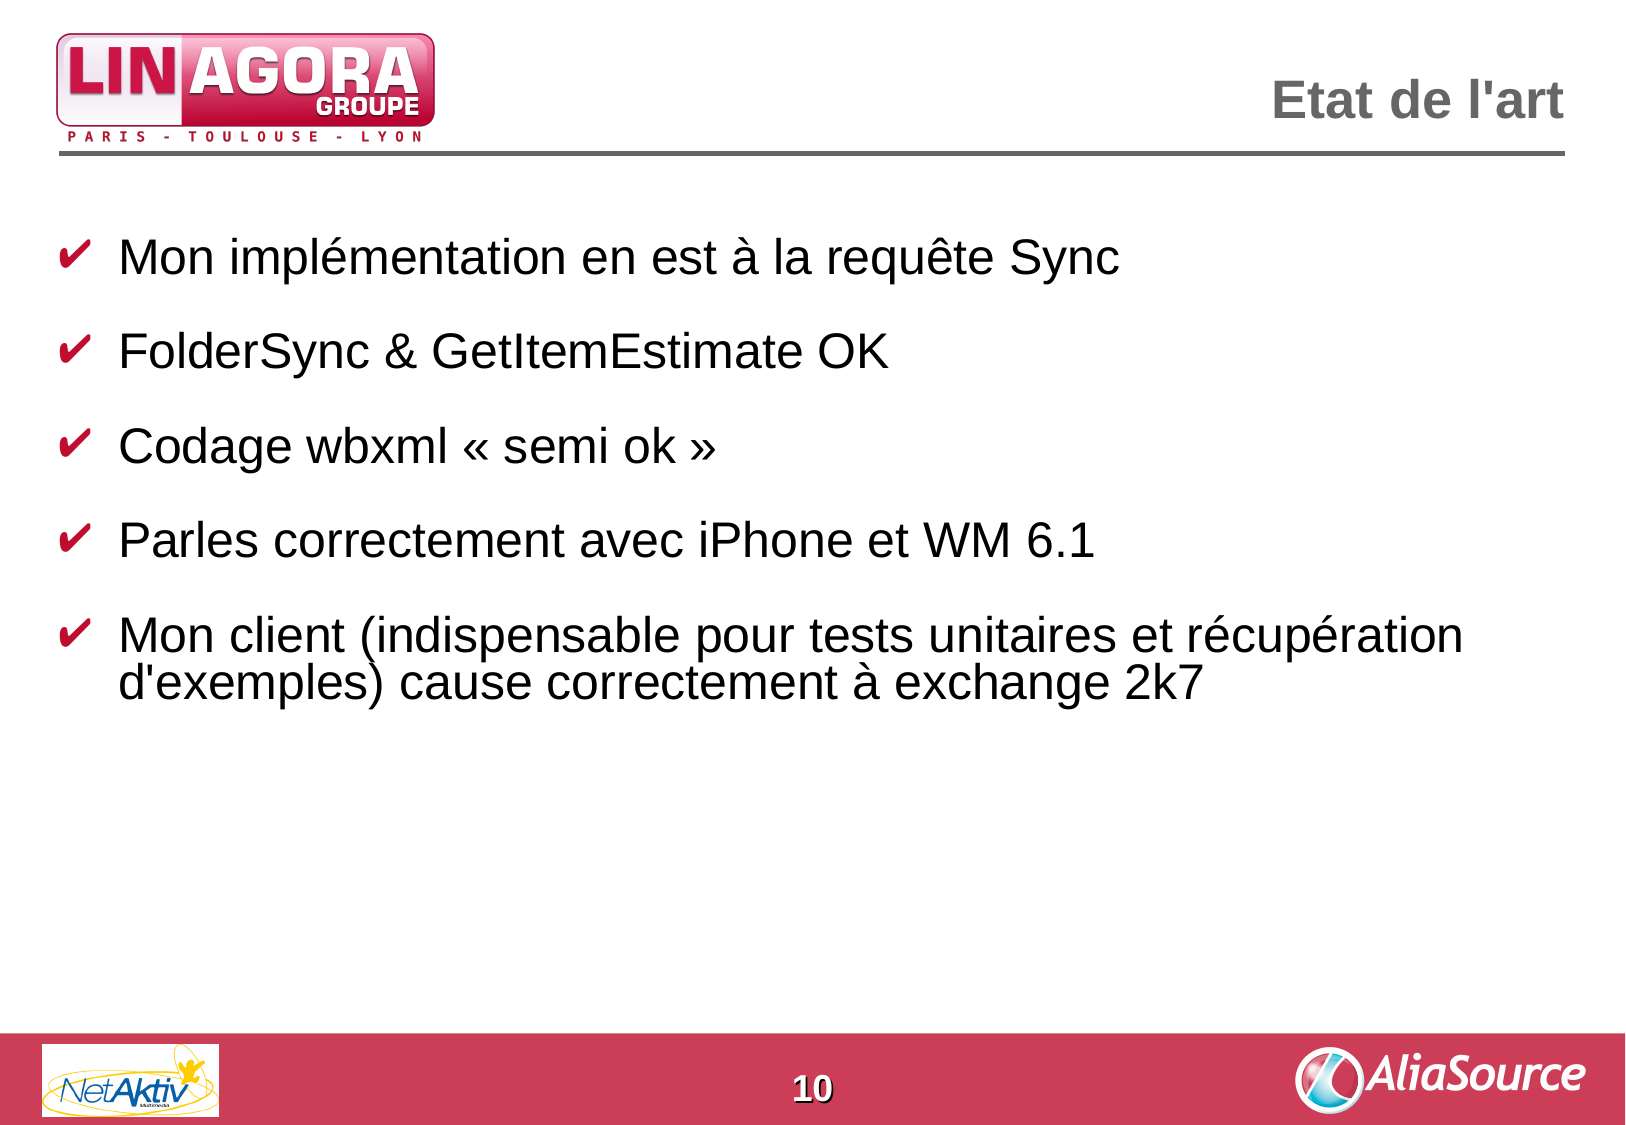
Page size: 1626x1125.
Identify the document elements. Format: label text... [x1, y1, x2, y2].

picture [42, 1044, 219, 1117]
picture [1293, 1045, 1589, 1121]
list Mon implémentation en est à la requête Sync FolderSync & GetItemEstimate OK Codage wbxml « semi ok » Parles correctement avec iPhone et WM 6.1 Mon client (indispensable pour tests unitaires et récupération d'exemples) cause correctement à exchange 2k7 [59, 236, 1570, 964]
picture [53, 31, 438, 143]
title Etat de l'art [442, 66, 1565, 141]
